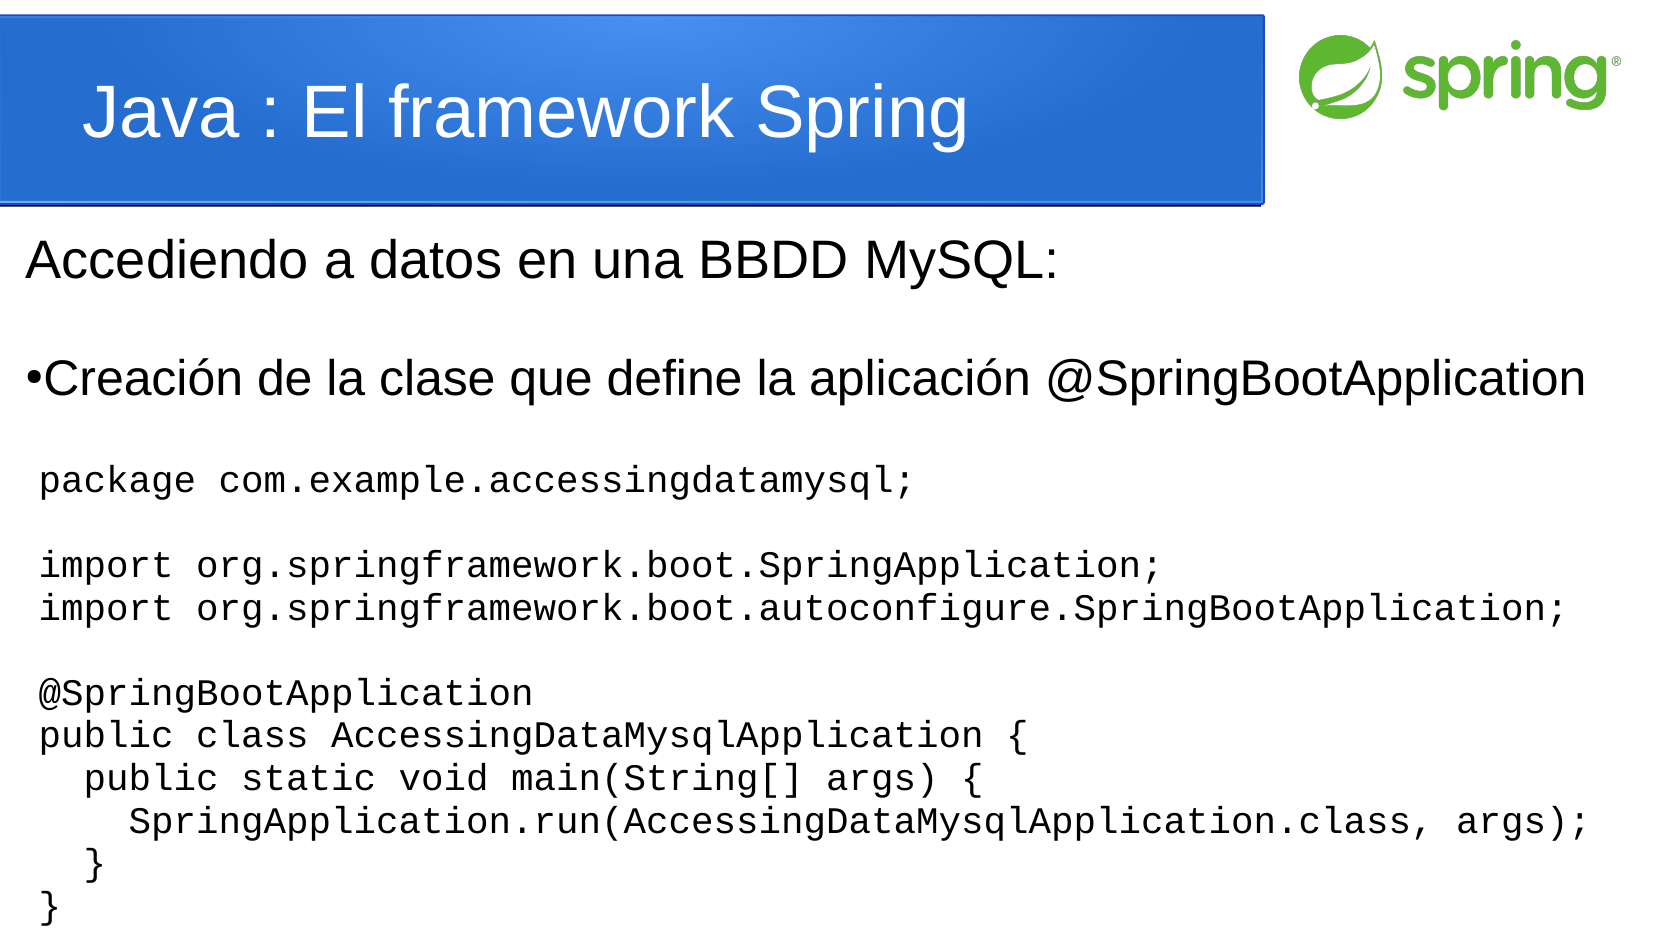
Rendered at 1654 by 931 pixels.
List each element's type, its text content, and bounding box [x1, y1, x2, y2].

title Java : El framework Spring [82, 35, 1235, 164]
picture [1299, 35, 1621, 119]
subtitle Accediendo a datos en una BBDD MySQL: Creación de la clase que define la aplicación @SpringBootApplication package com.example.accessingdatamysql; import org.springframework.boot.SpringApplication; import org.springframework.boot.autoconfigure.SpringBootApplication; @SpringBootApplication public class AccessingDataMysqlApplication { public static void main(String[] args) { SpringApplication.run(AccessingDataMysqlApplication.class, args); } } [25, 164, 1644, 931]
